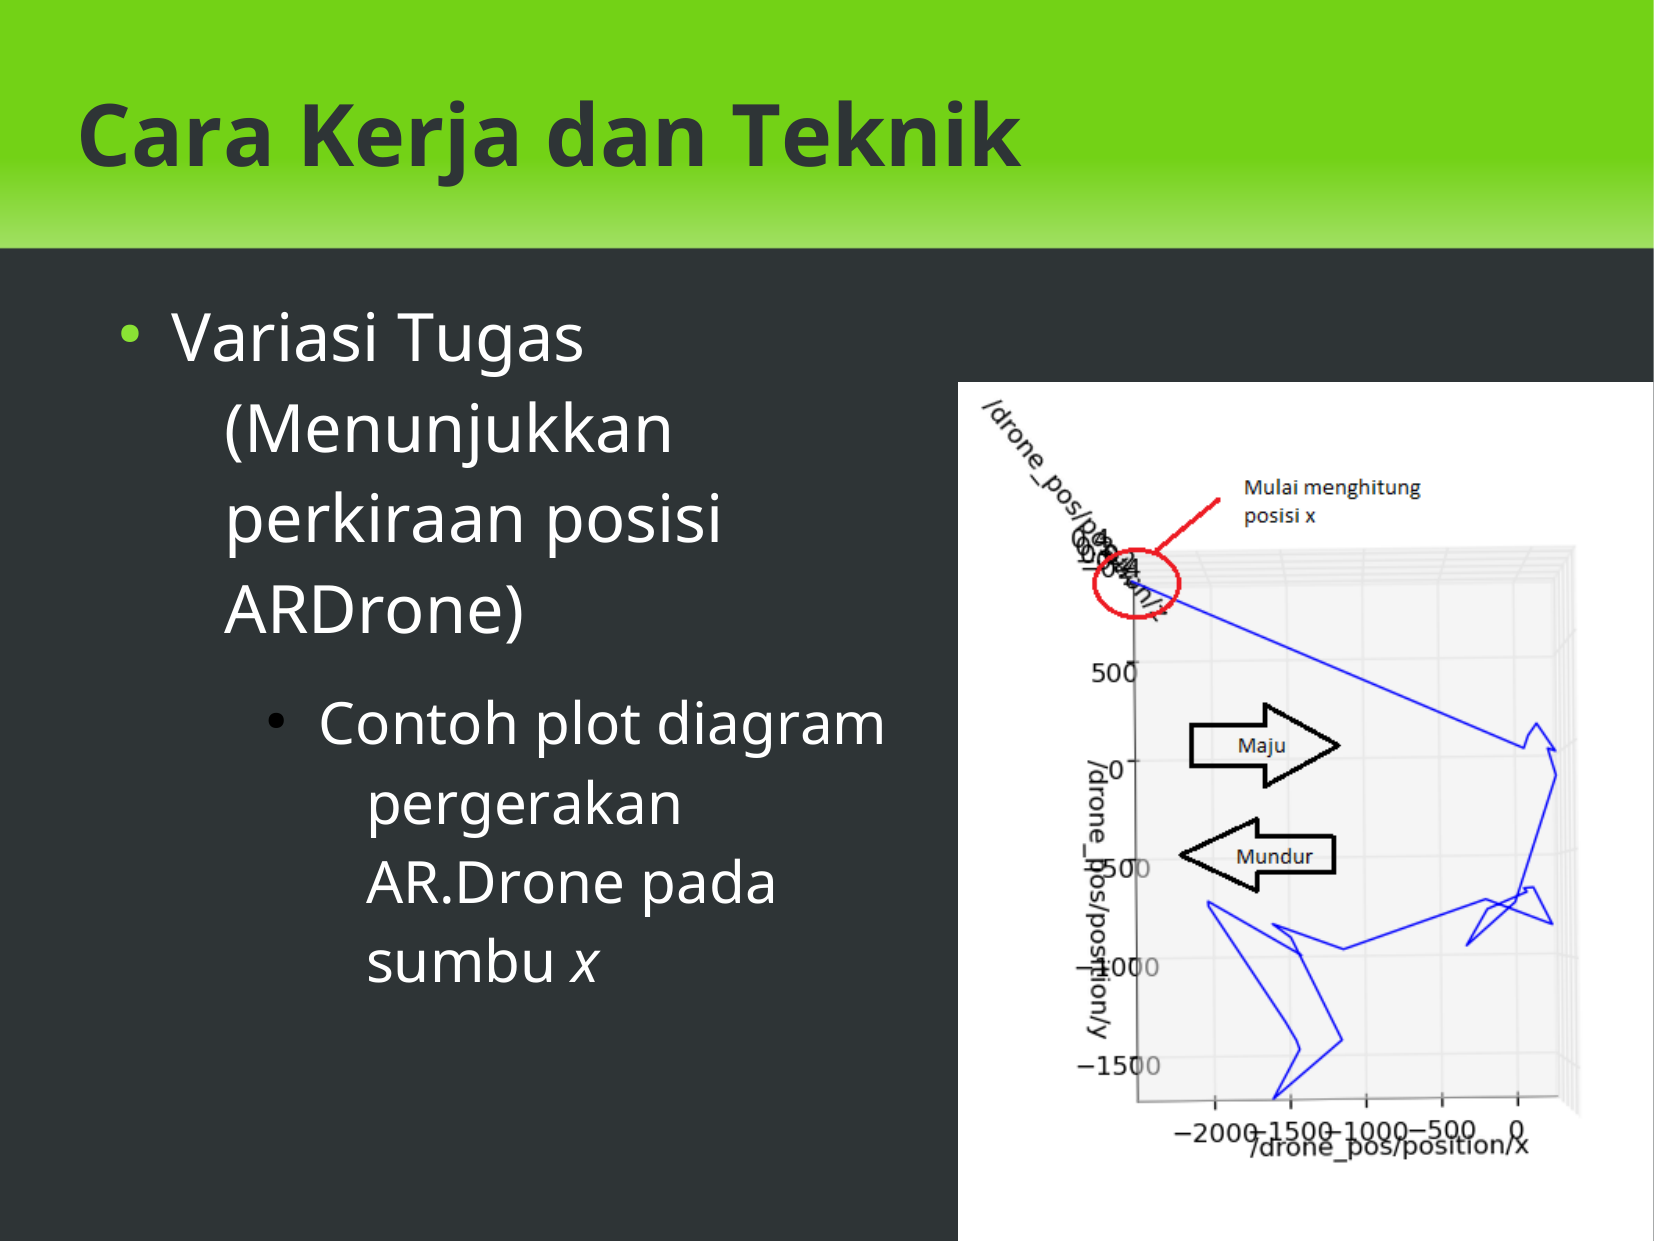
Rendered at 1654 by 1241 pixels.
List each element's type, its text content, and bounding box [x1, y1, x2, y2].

title Cara Kerja dan Teknik [76, 29, 1565, 237]
picture [0, 0, 1654, 1241]
list Variasi Tugas (Menunjukkan perkiraan posisi ARDrone) Contoh plot diagram pergerakan AR.Drone pada sumbu x [82, 290, 931, 1094]
